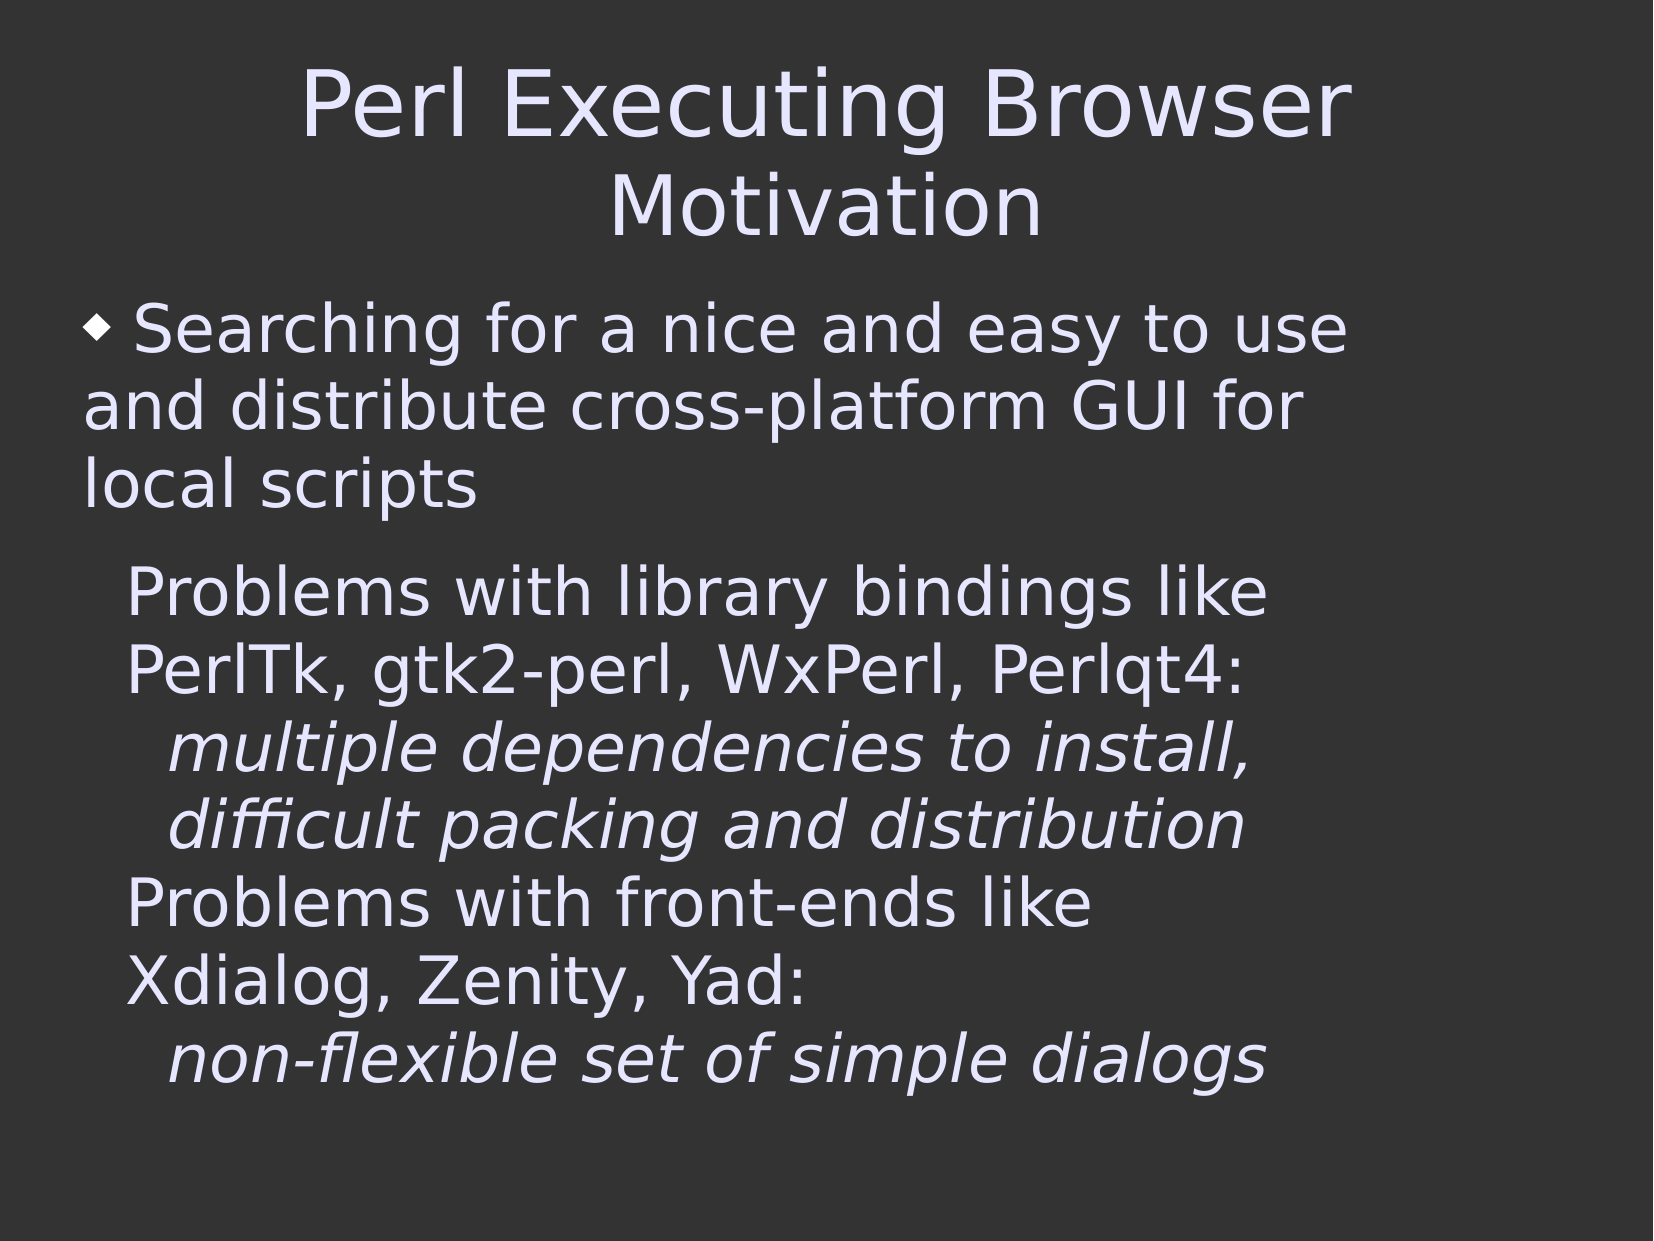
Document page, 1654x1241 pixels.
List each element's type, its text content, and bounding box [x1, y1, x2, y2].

list Searching for a nice and easy to use and distribute cross-platform GUI for local scripts Problems with library bindings like PerlTk, gtk2-perl, WxPerl, Perlqt4: multiple dependencies to install, difficult packing and distribution Problems with front-ends like Xdialog, Zenity, Yad: non-flexible set of simple dialogs [82, 290, 1571, 1099]
title Perl Executing Browser Motivation [82, 49, 1571, 257]
